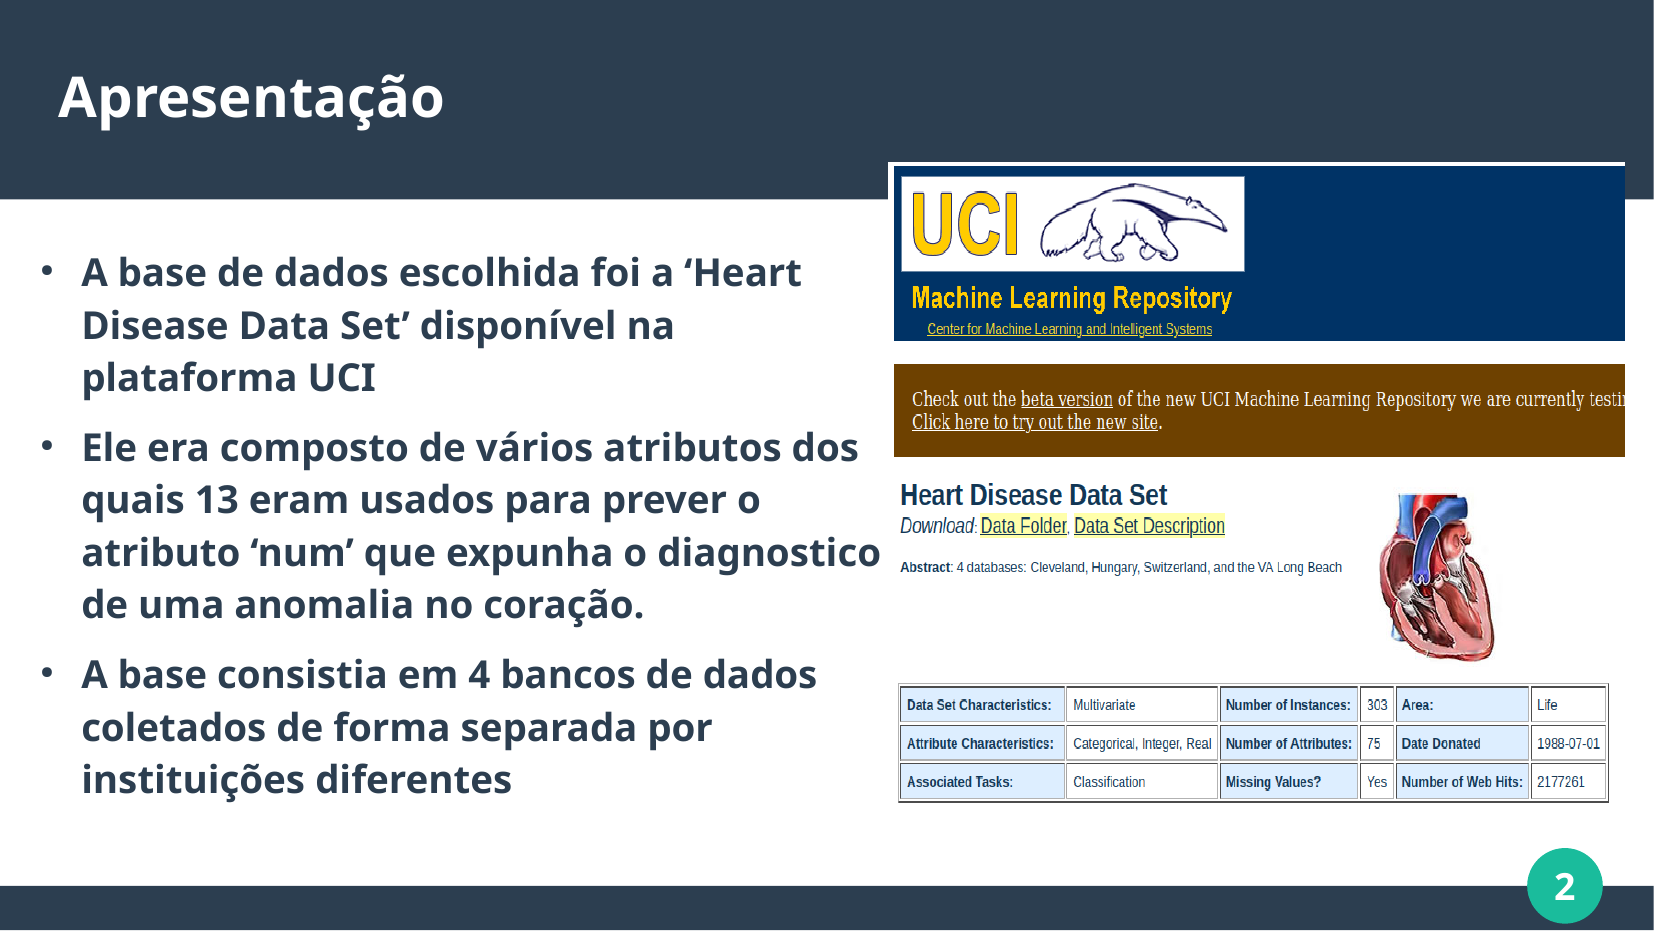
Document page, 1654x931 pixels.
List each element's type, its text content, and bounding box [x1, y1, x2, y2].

picture [888, 162, 1625, 827]
list A base de dados escolhida foi a ‘Heart Disease Data Set’ disponível na plataforma UCI Ele era composto de vários atributos dos quais 13 eram usados para prever o atributo ‘num’ que expunha o diagnostico de uma anomalia no coração. A base consistia em 4 bancos de dados coletados de forma separada por instituições diferentes [26, 245, 886, 866]
title Apresentação [59, 37, 1595, 156]
